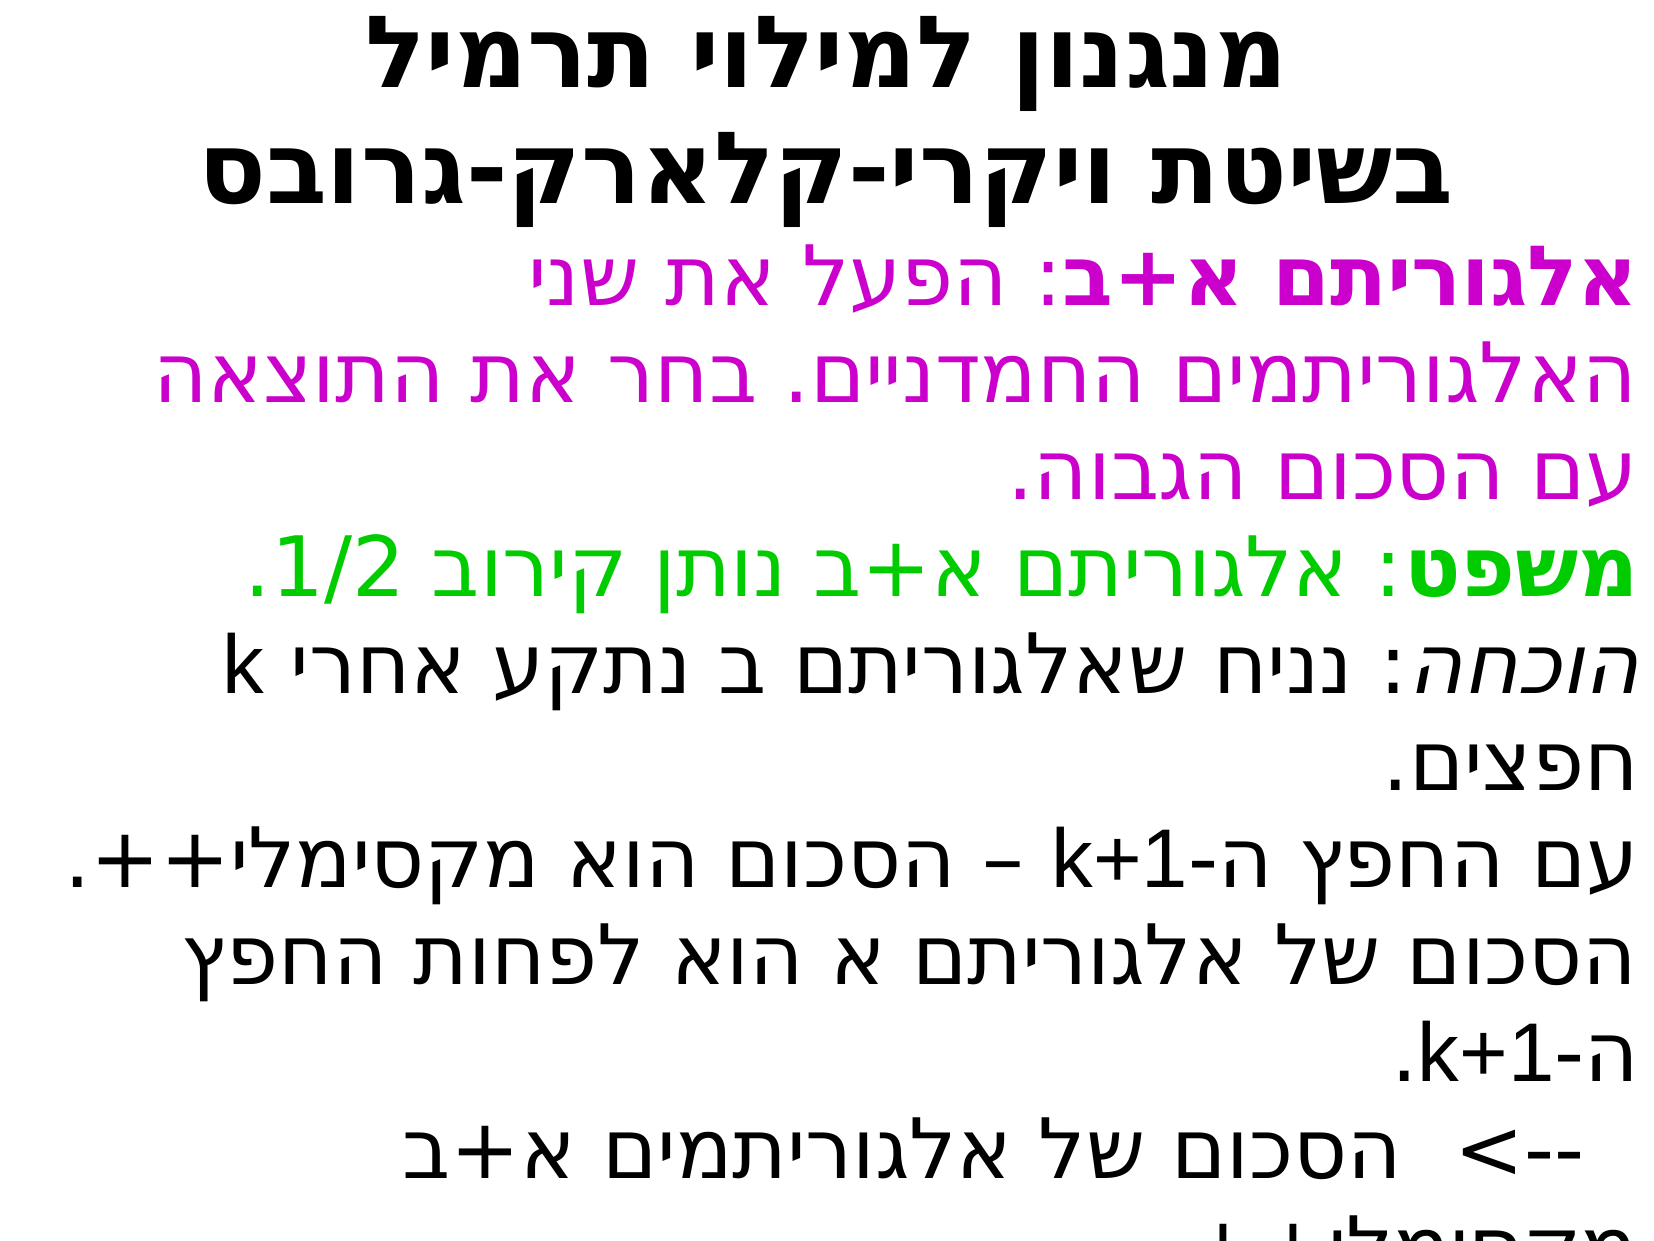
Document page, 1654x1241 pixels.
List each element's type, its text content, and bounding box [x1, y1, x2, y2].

text_box אלגוריתם א+ב: הפעל את שני האלגוריתמים החמדניים. בחר את התוצאה עם הסכום הגבוה. משפט: אלגוריתם א+ב נותן קירוב 1/2. הוכחה: נניח שאלגוריתם ב נתקע אחרי k חפצים. עם החפץ ה-k+1 – הסכום הוא מקסימלי++. הסכום של אלגוריתם א הוא לפחות החפץ ה-k+1. --> הסכום של אלגוריתמים א+ב מקסימלי++. --> הסכום של א או ב הוא מקסימלי++ \ 2. *** כאלגוריתם – טוב, כמנגנון – לא מוצלח. דוגמה: $54/52k, $52/51k, $49/49k. הראשון יזכה וישלם $101 – יותר מהערך שלו! [30, 221, 1654, 1241]
title מנגנון למילוי תרמיל בשיטת ויקרי-קלארק-גרובס [0, 0, 1654, 222]
